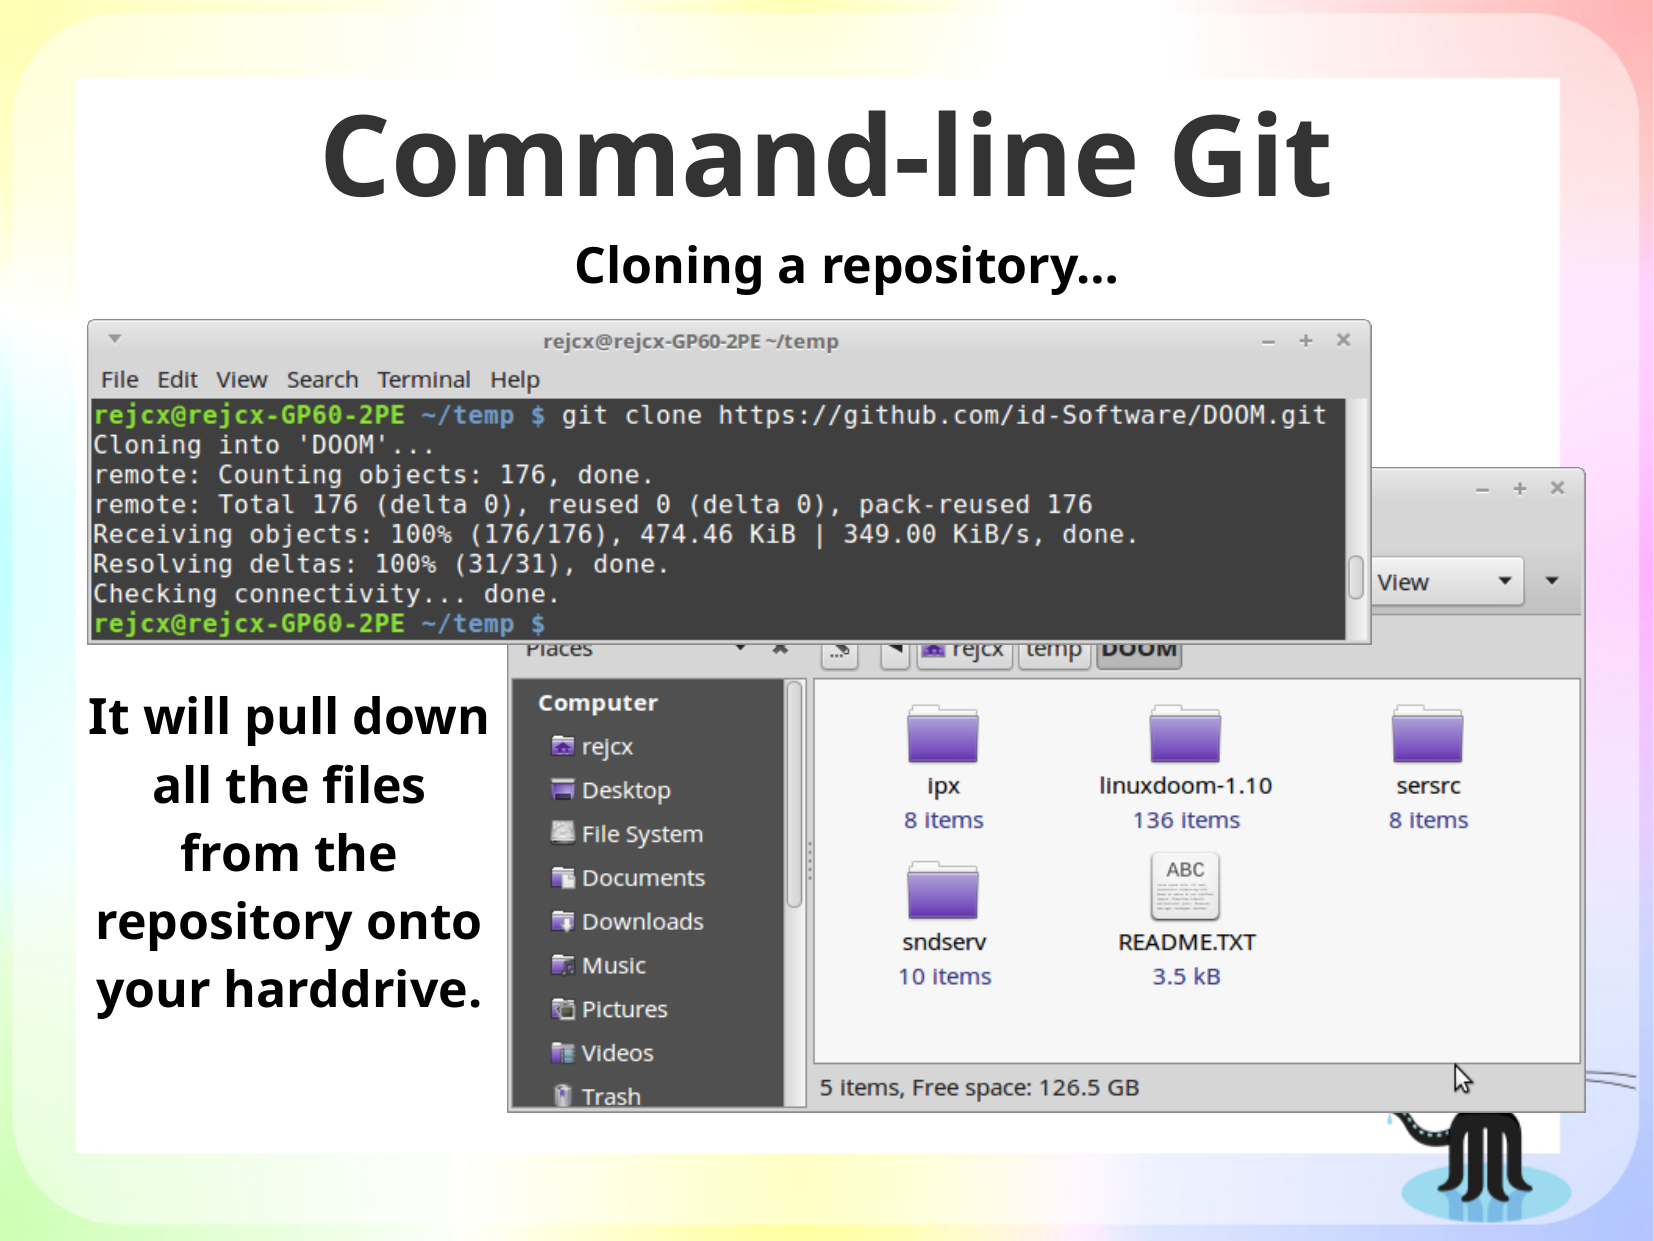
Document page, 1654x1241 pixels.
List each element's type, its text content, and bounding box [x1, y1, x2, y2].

text_box Cloning a repository… [160, 230, 1535, 289]
picture [0, 0, 1654, 1241]
text_box It will pull down all the files from the repository onto your harddrive. [86, 681, 493, 1060]
title Command-line Git [82, 49, 1571, 257]
